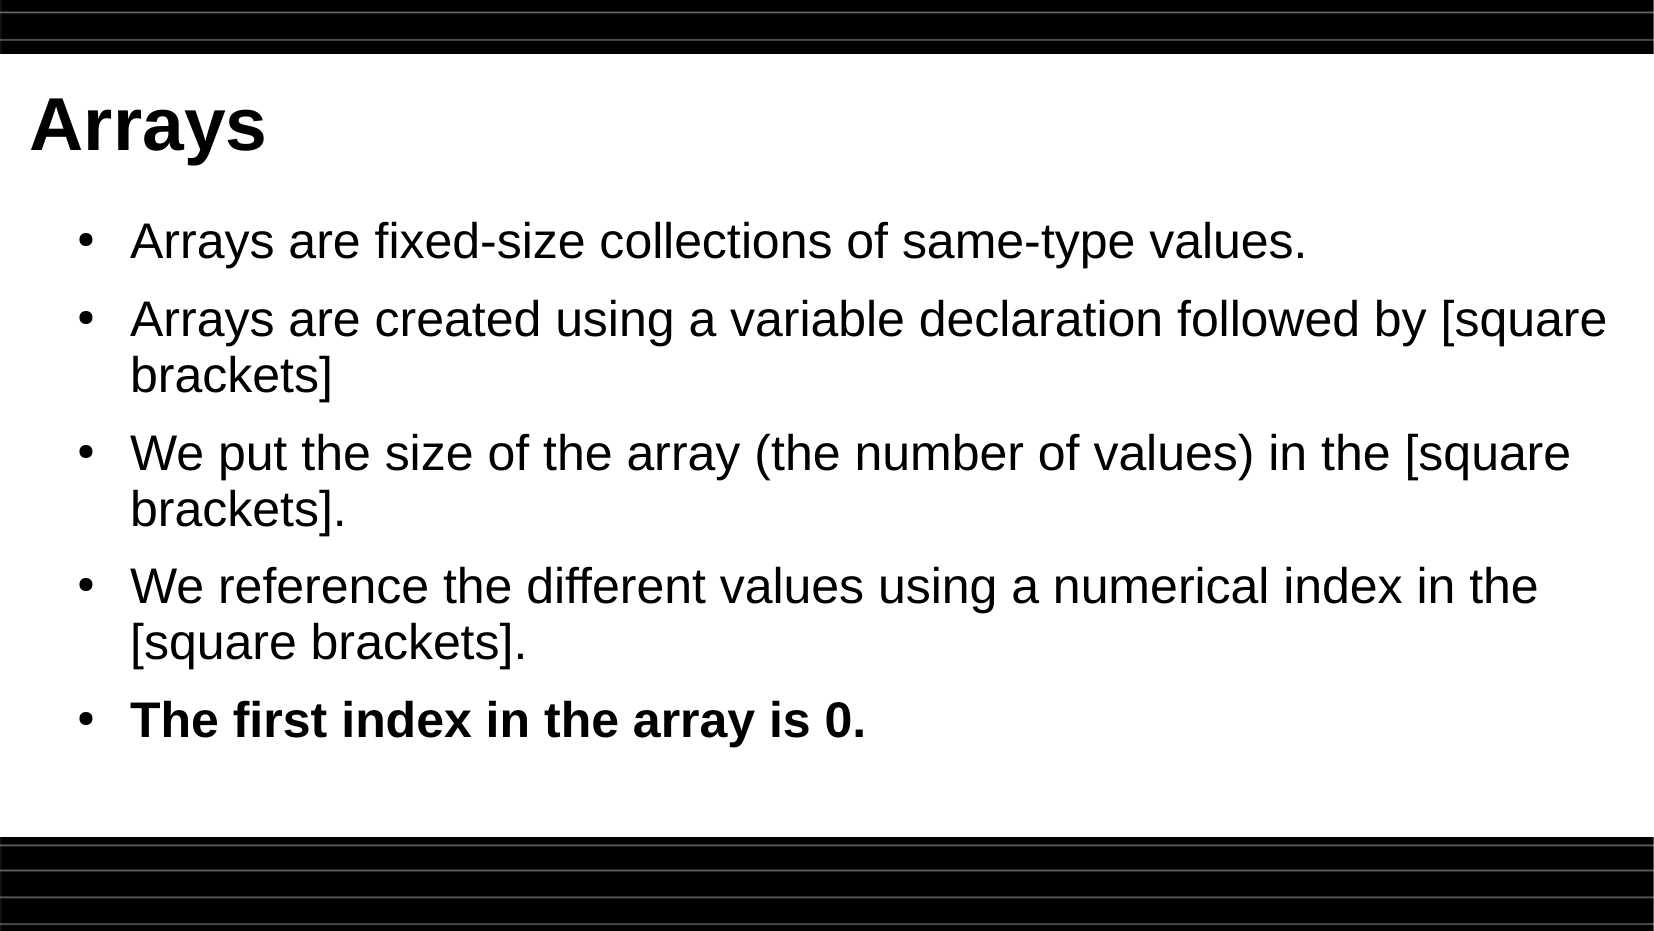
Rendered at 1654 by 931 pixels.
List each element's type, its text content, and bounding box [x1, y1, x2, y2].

picture [0, 837, 1654, 931]
list Arrays are fixed-size collections of same-type values. Arrays are created using a variable declaration followed by [square brackets] We put the size of the array (the number of values) in the [square brackets]. We reference the different values using a numerical index in the [square brackets]. The first index in the array is 0. [59, 213, 1636, 826]
text_box Arrays [15, 75, 1546, 174]
picture [0, 0, 1654, 54]
